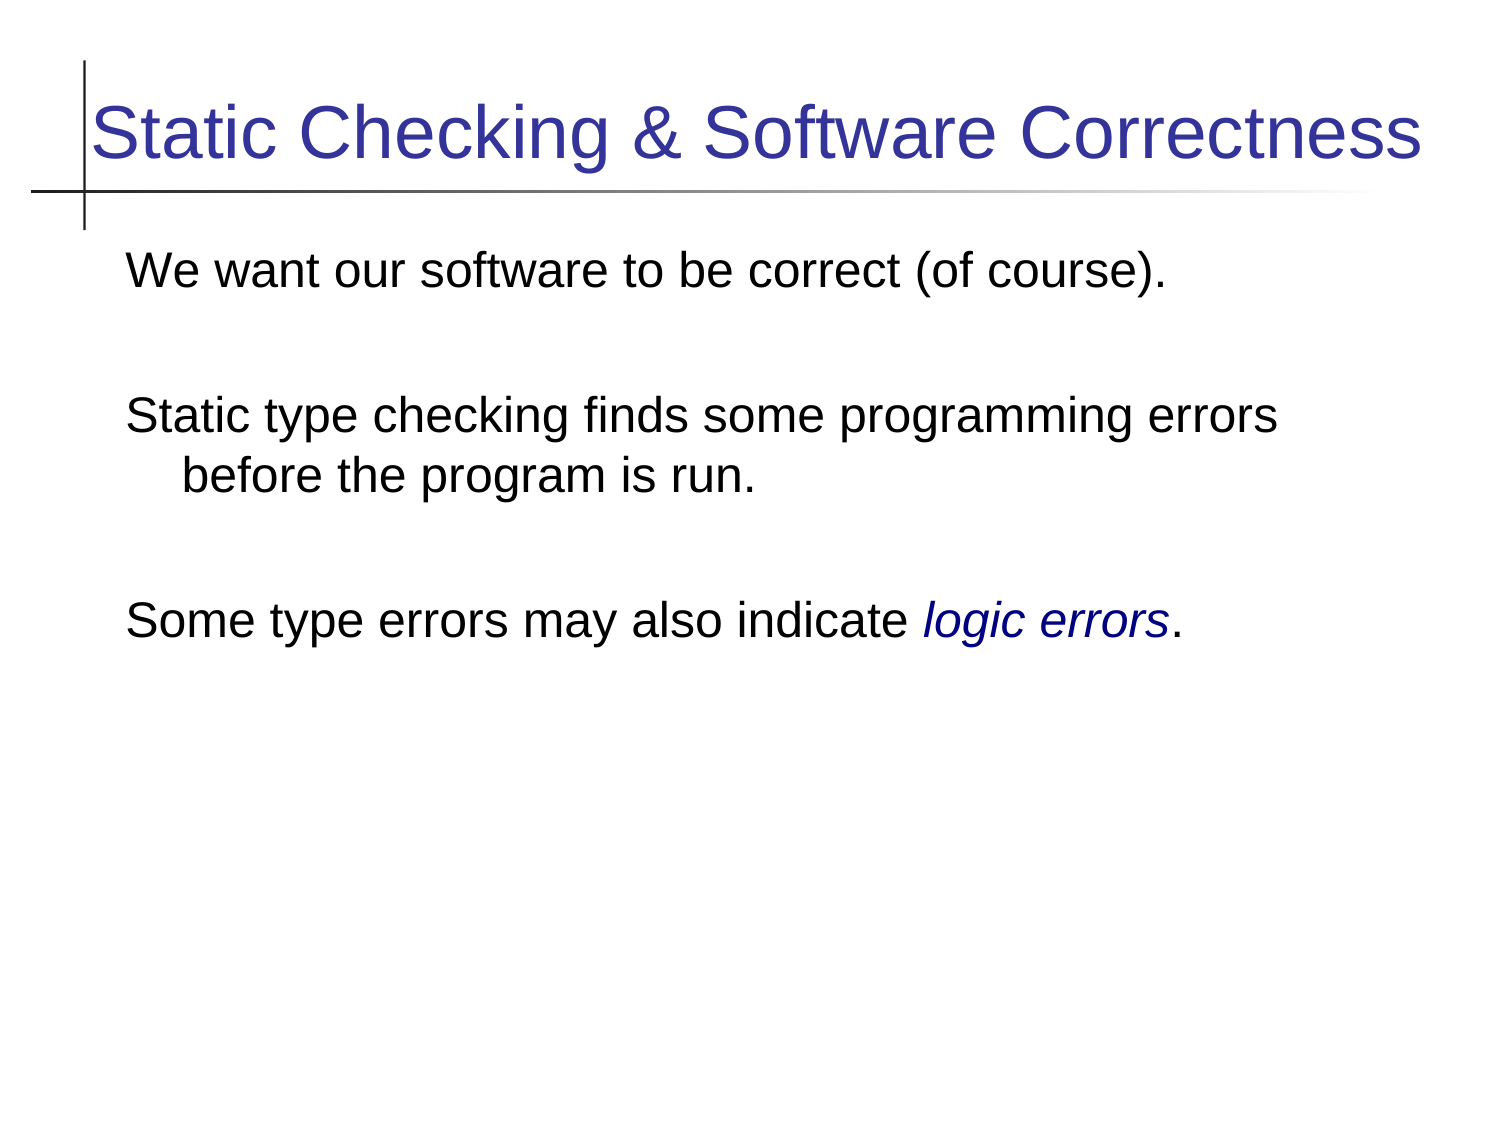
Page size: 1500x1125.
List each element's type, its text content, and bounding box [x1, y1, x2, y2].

title Static Checking & Software Correctness [75, 0, 1441, 182]
list We want our software to be correct (of course). Static type checking finds some programming errors before the program is run. Some type errors may also indicate logic errors. [110, 229, 1408, 960]
